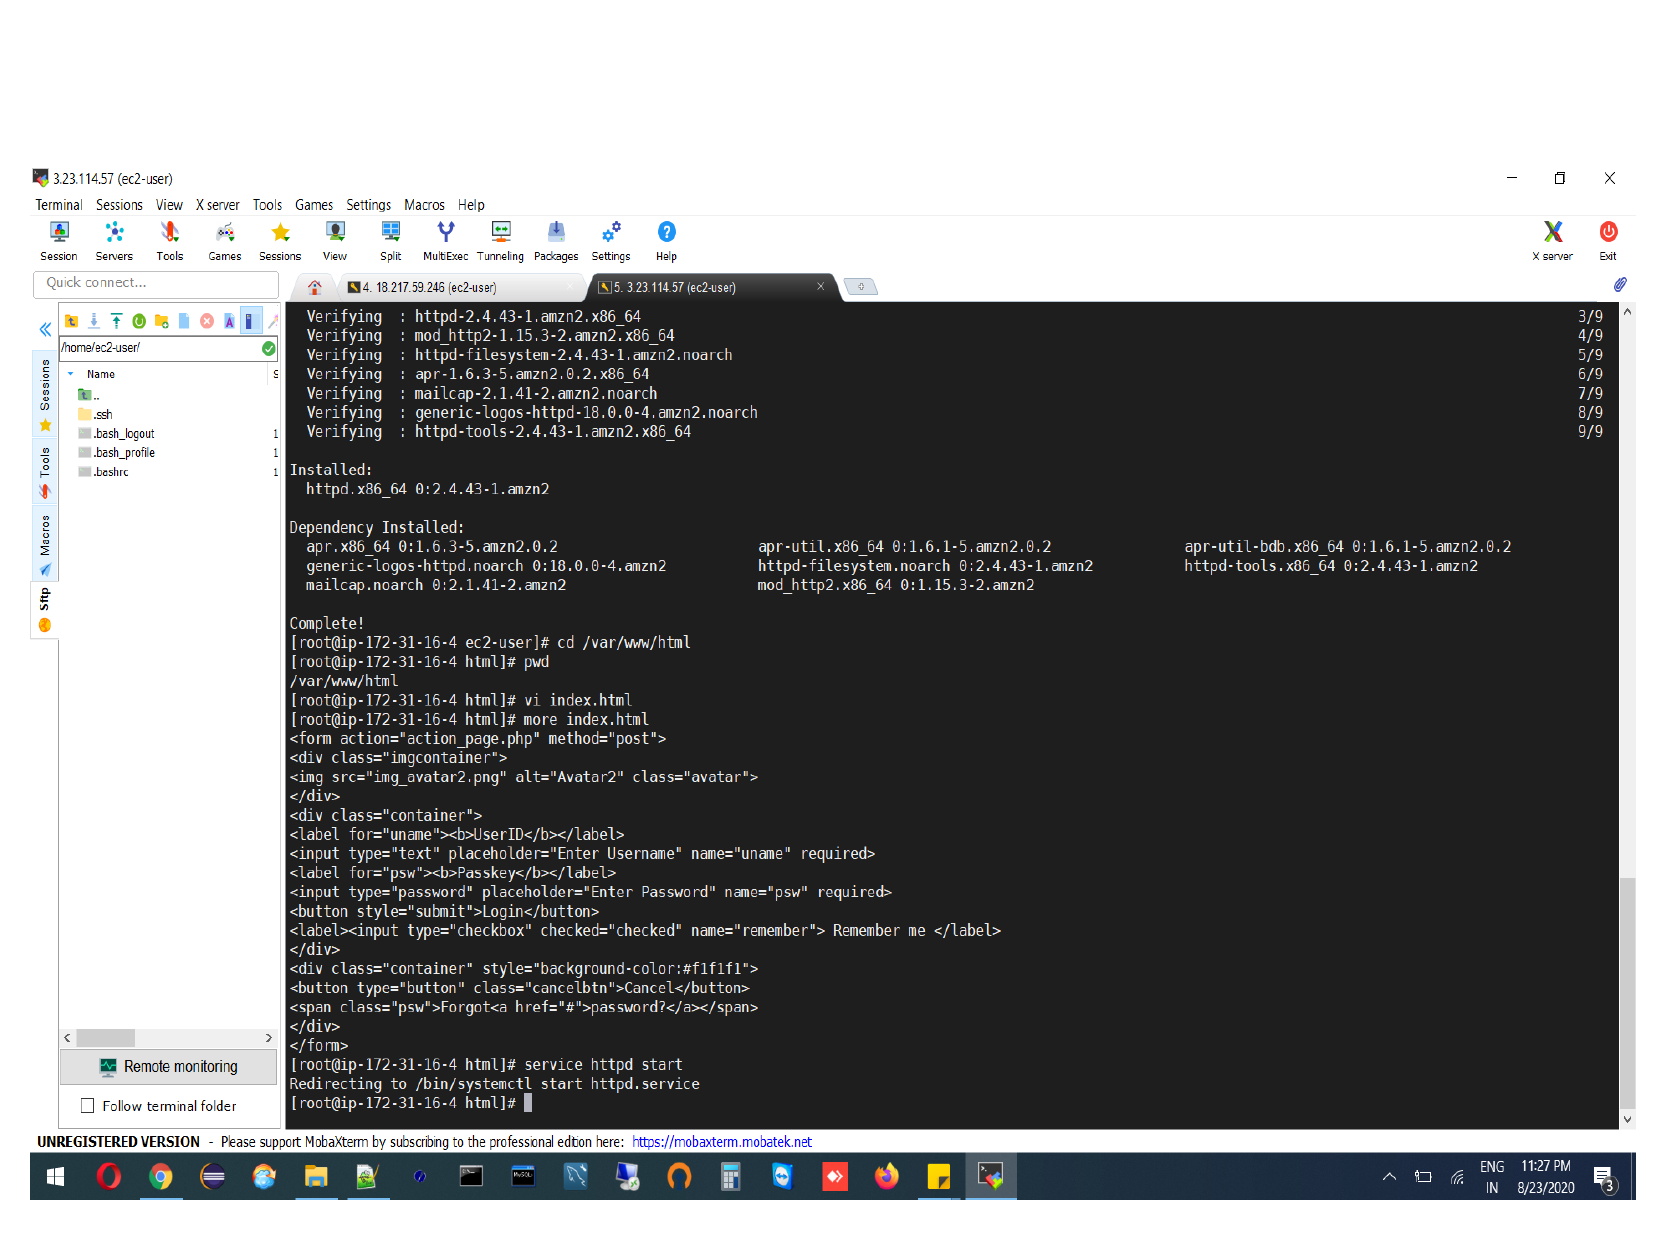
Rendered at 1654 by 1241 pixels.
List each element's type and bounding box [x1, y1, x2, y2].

picture [30, 164, 1636, 1201]
